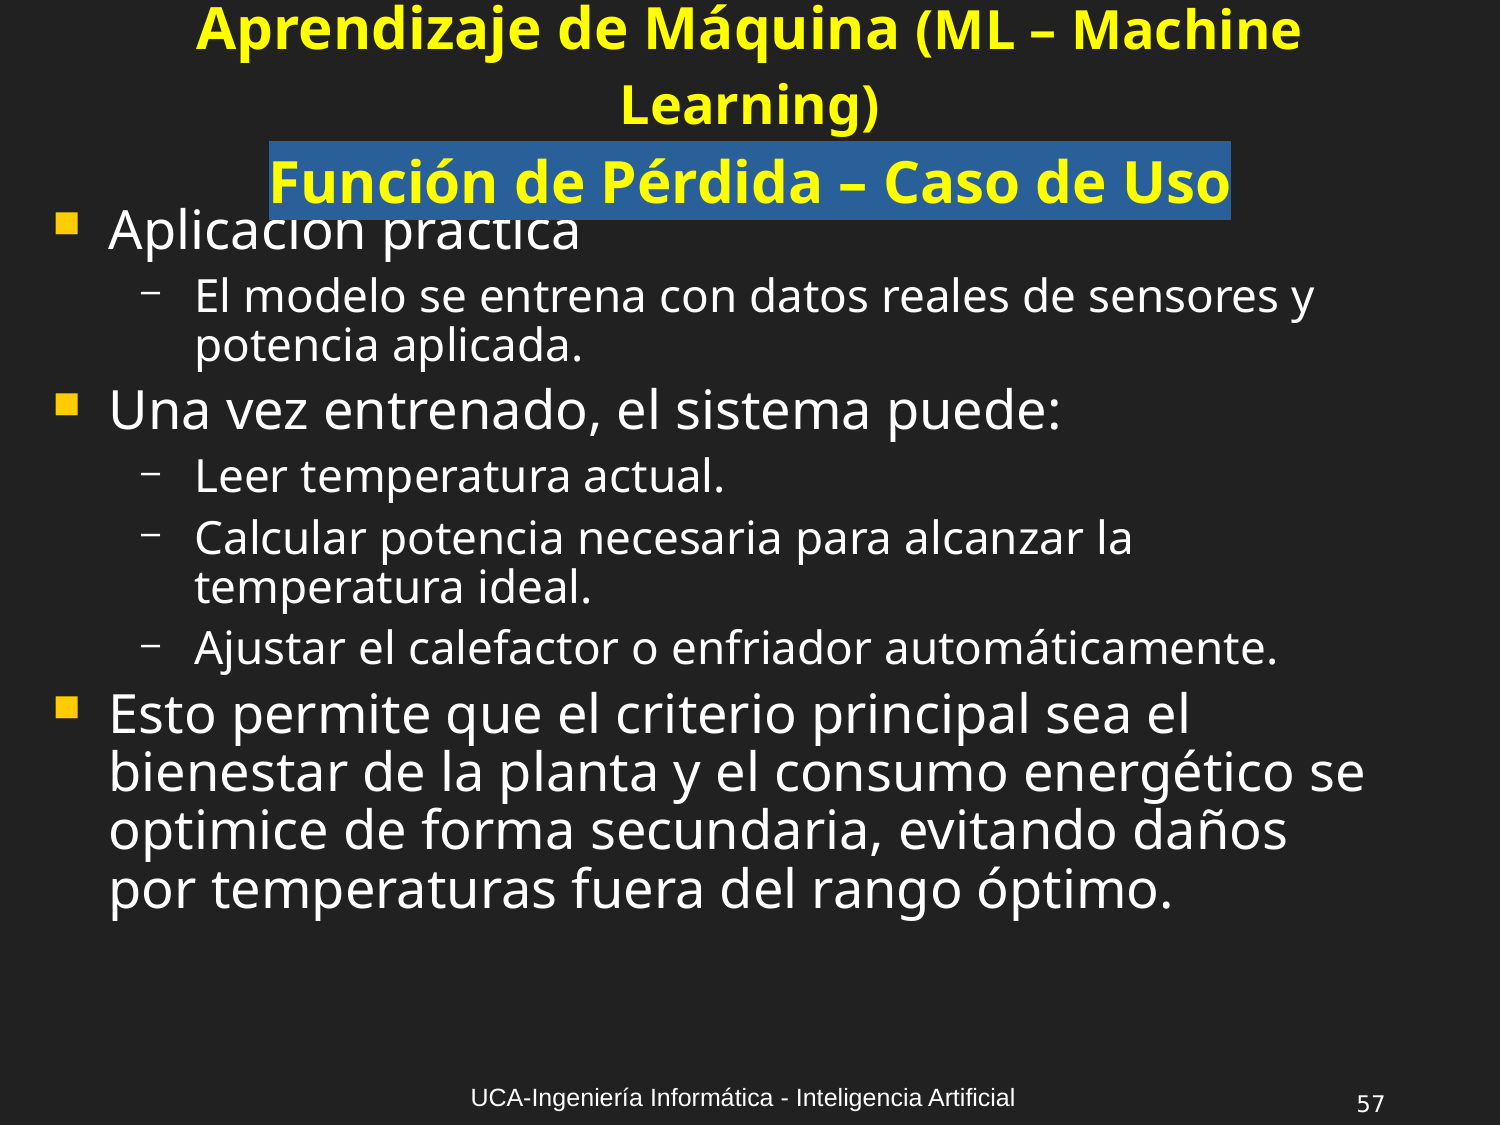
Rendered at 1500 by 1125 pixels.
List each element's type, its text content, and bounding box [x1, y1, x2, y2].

text_box Aplicación práctica El modelo se entrena con datos reales de sensores y potencia aplicada. Una vez entrenado, el sistema puede: Leer temperatura actual. Calcular potencia necesaria para alcanzar la temperatura ideal. Ajustar el calefactor o enfriador automáticamente. Esto permite que el criterio principal sea el bienestar de la planta y el consumo energético se optimice de forma secundaria, evitando daños por temperaturas fuera del rango óptimo. [37, 195, 1388, 1013]
title Aprendizaje de Máquina (ML – Machine Learning) Función de Pérdida – Caso de Uso [75, 16, 1425, 192]
